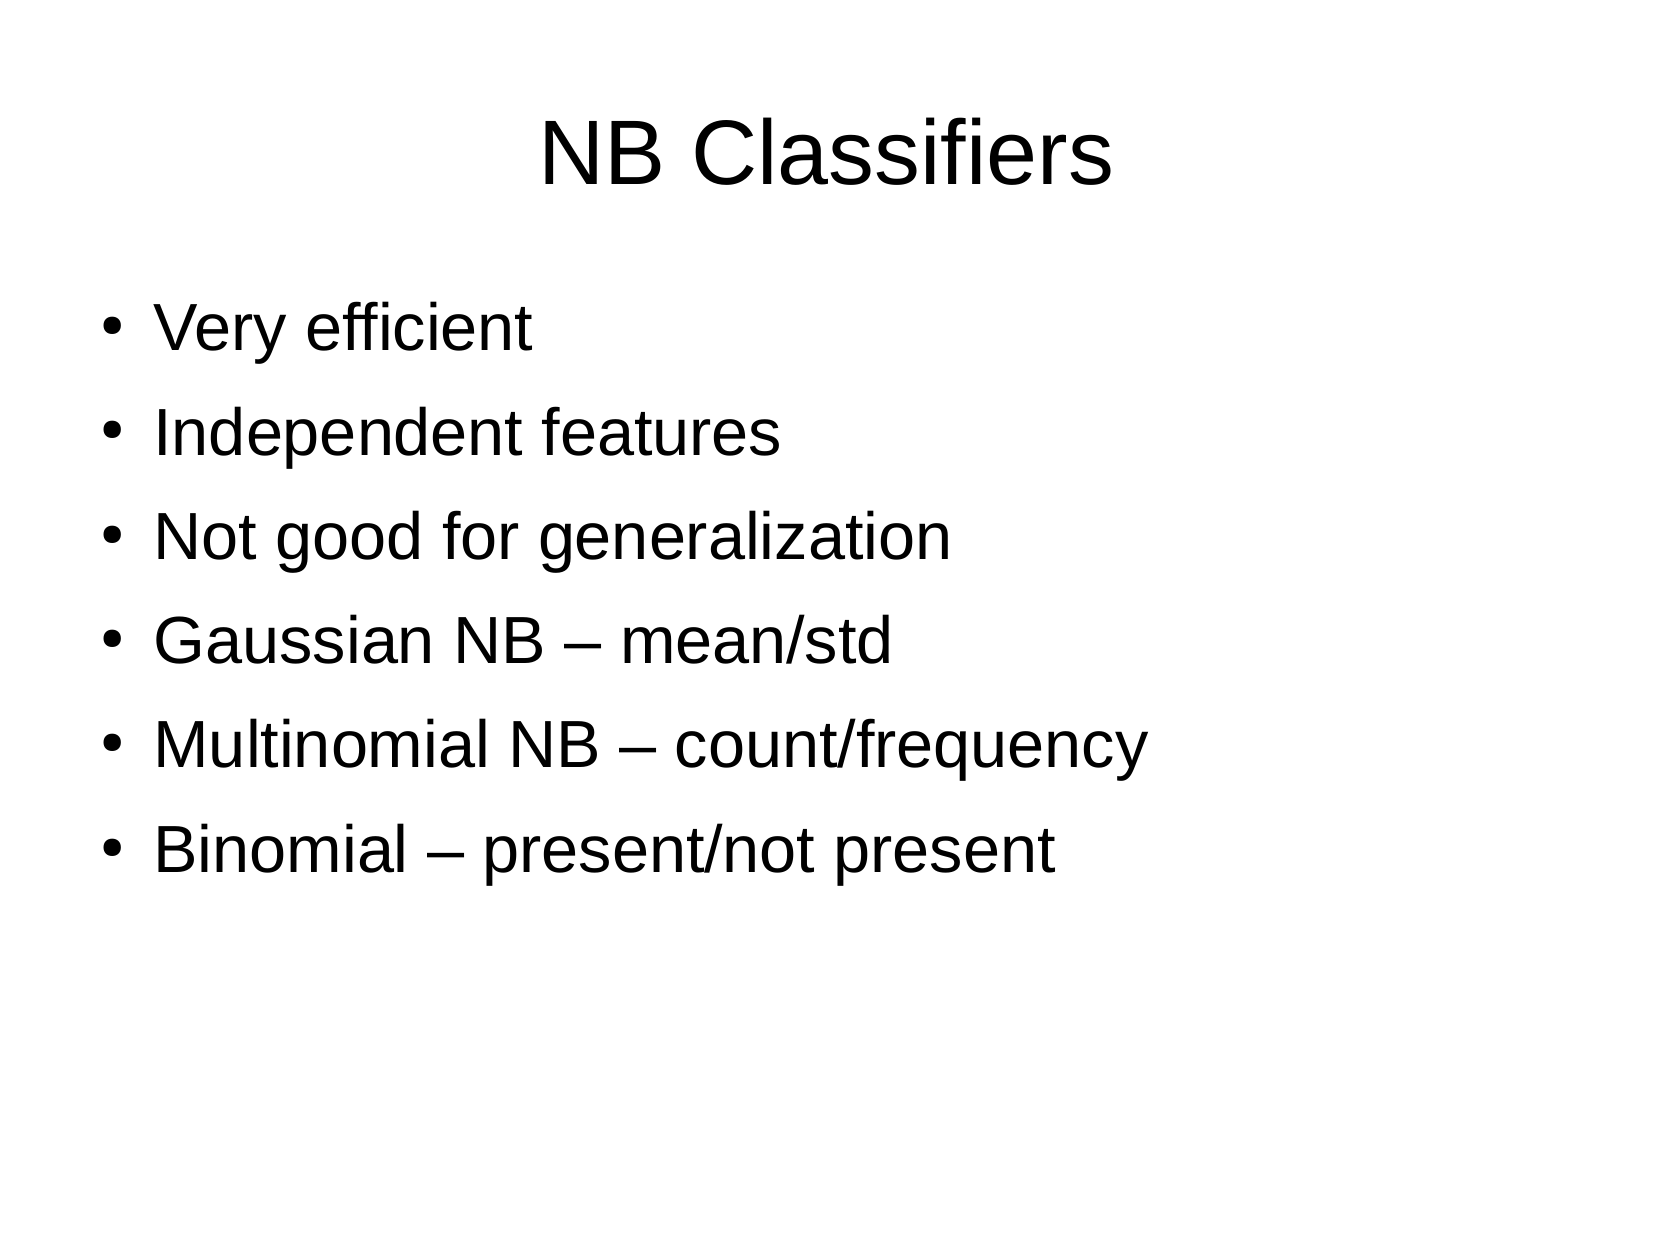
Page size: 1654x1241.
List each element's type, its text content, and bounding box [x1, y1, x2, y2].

title NB Classifiers [82, 49, 1571, 257]
list Very efficient Independent features Not good for generalization Gaussian NB – mean/std Multinomial NB – count/frequency Binomial – present/not present [82, 290, 1571, 1010]
